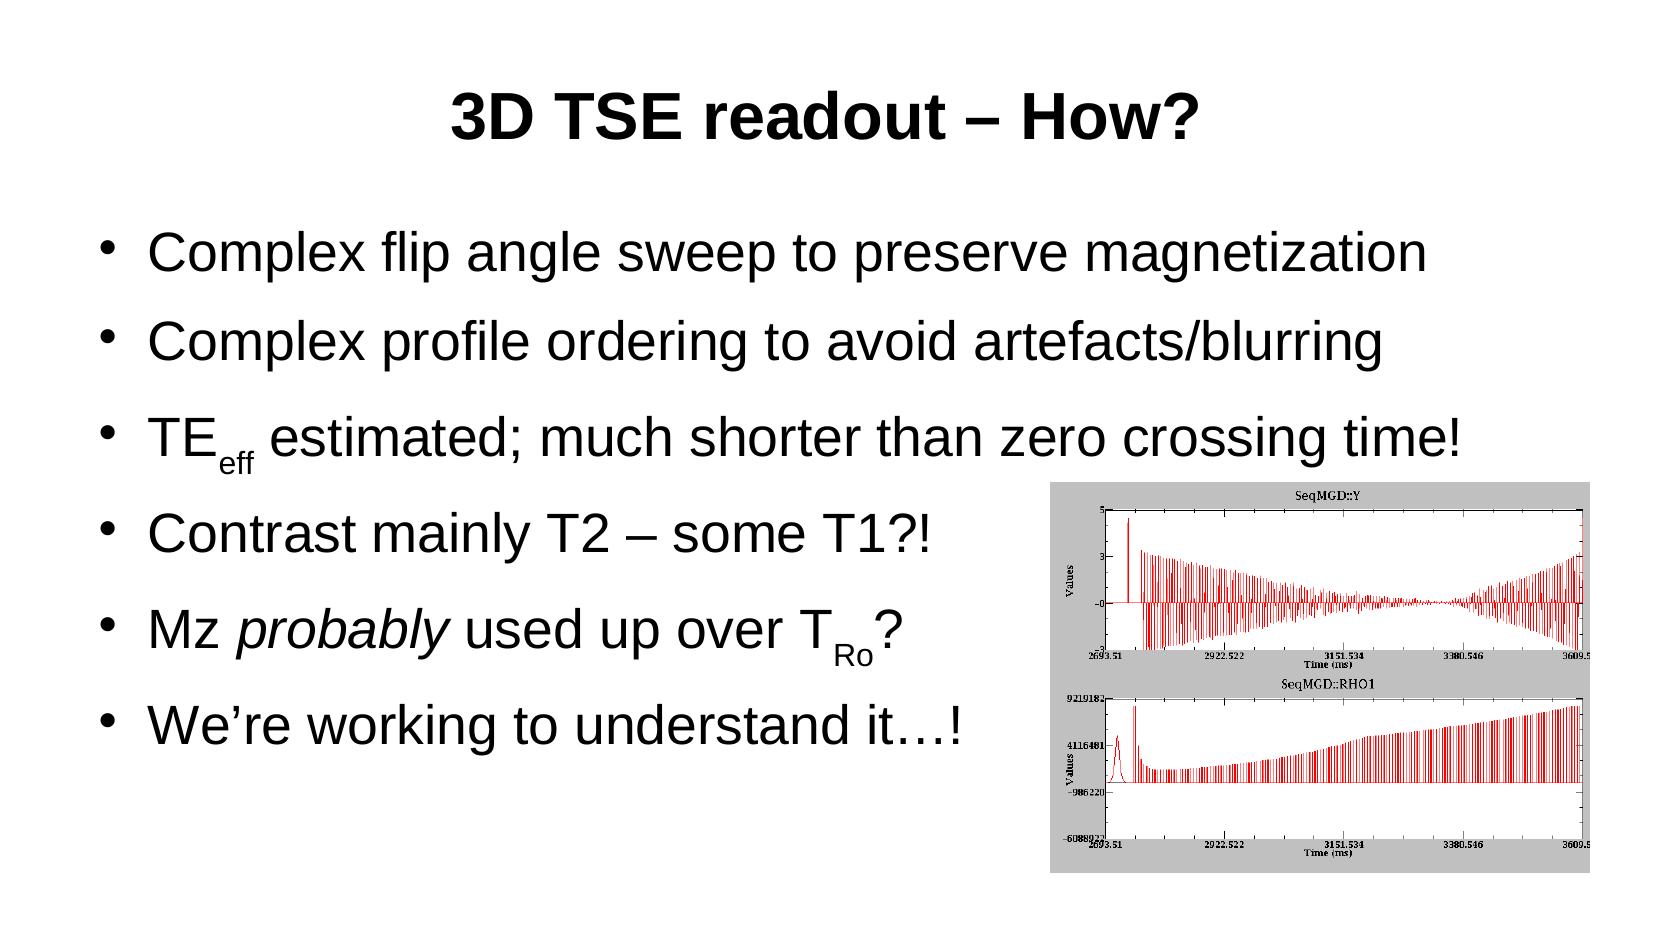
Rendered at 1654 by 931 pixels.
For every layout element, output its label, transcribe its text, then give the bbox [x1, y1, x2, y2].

list Complex flip angle sweep to preserve magnetization Complex profile ordering to avoid artefacts/blurring TEeff estimated; much shorter than zero crossing time! Contrast mainly T2 – some T1?! Mz probably used up over TRo? We’re working to understand it…! [82, 217, 1571, 758]
picture [1050, 482, 1590, 873]
title 3D TSE readout – How? [82, 36, 1571, 193]
